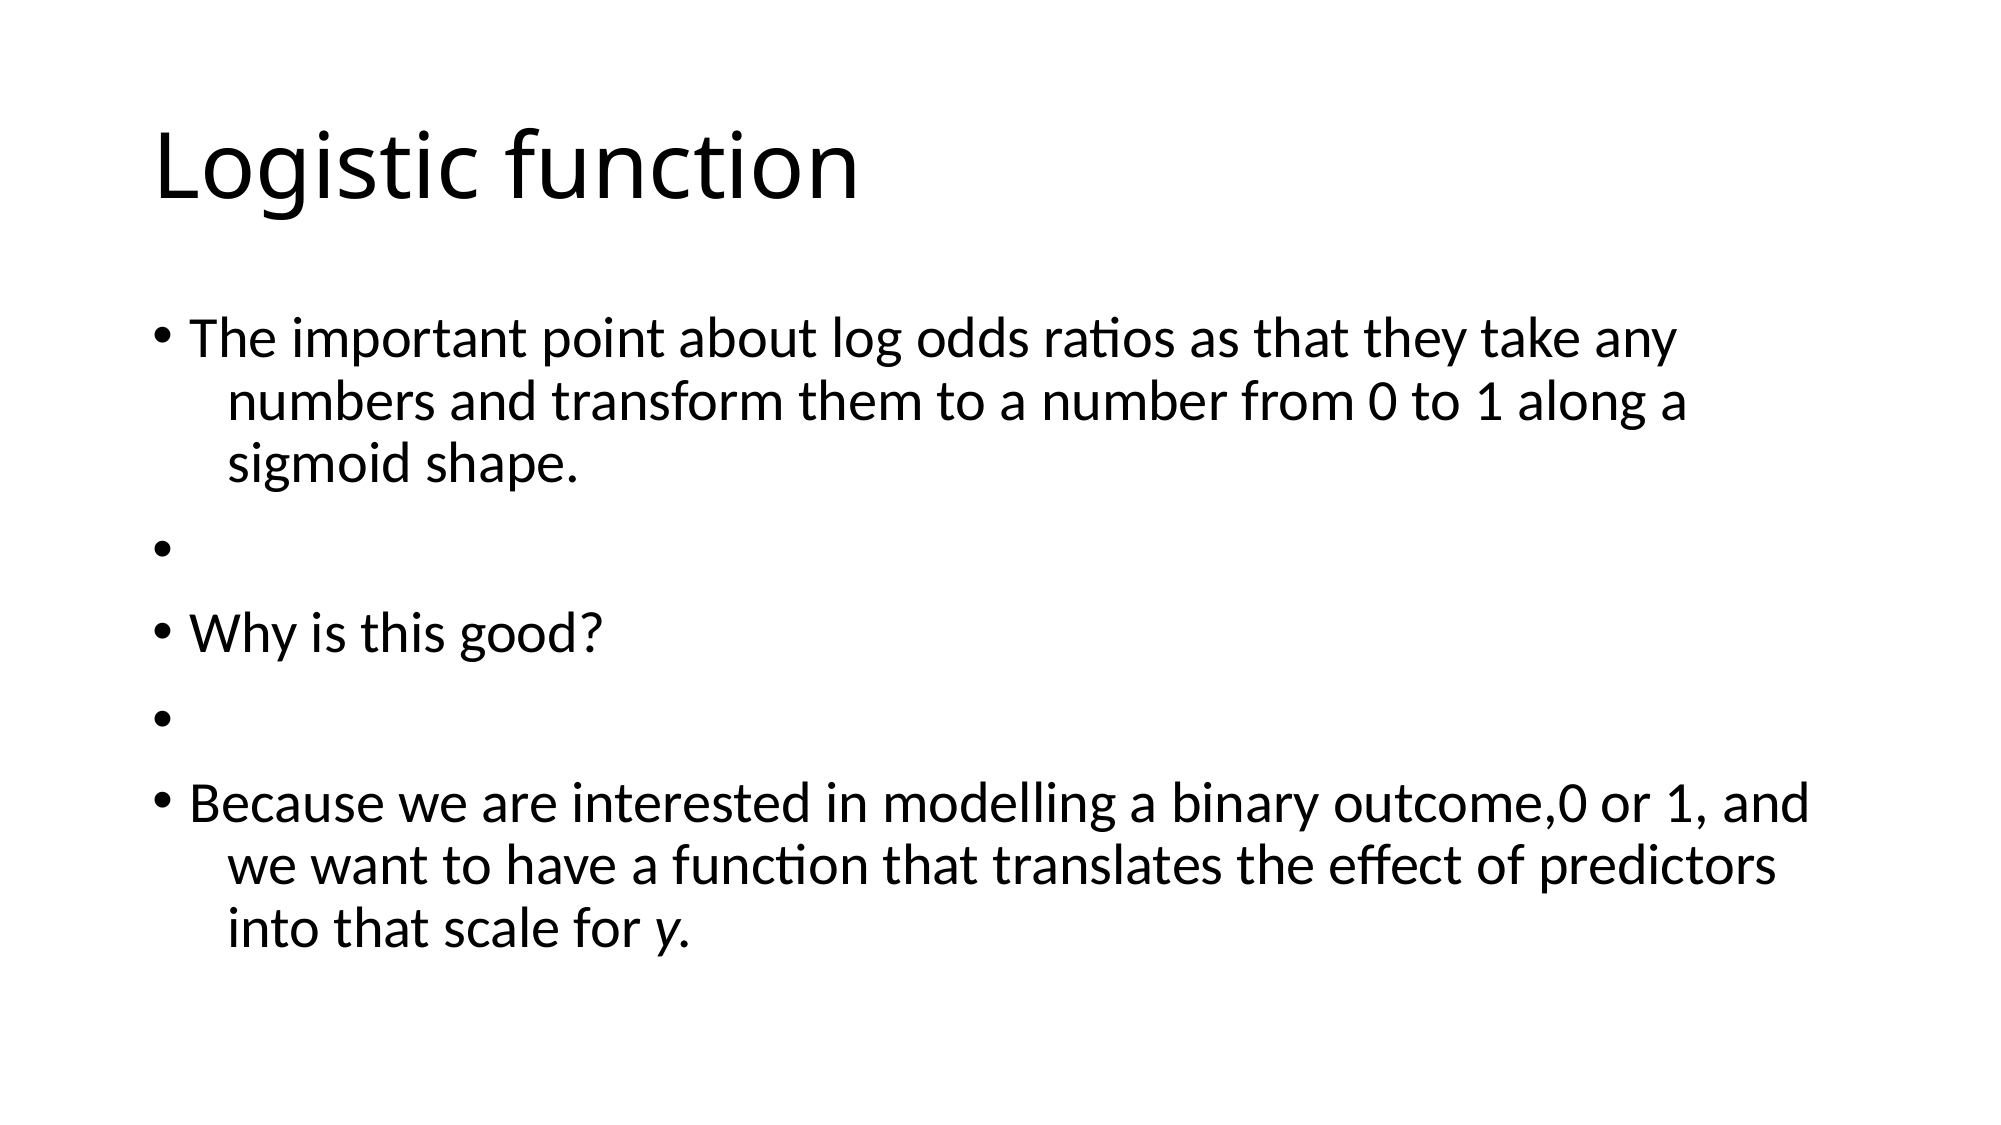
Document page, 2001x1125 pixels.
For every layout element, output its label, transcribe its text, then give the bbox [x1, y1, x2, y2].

title Logistic function [137, 59, 1863, 278]
list The important point about log odds ratios as that they take any numbers and transform them to a number from 0 to 1 along a sigmoid shape. Why is this good? Because we are interested in modelling a binary outcome,0 or 1, and we want to have a function that translates the effect of predictors into that scale for y. [137, 299, 1863, 1014]
